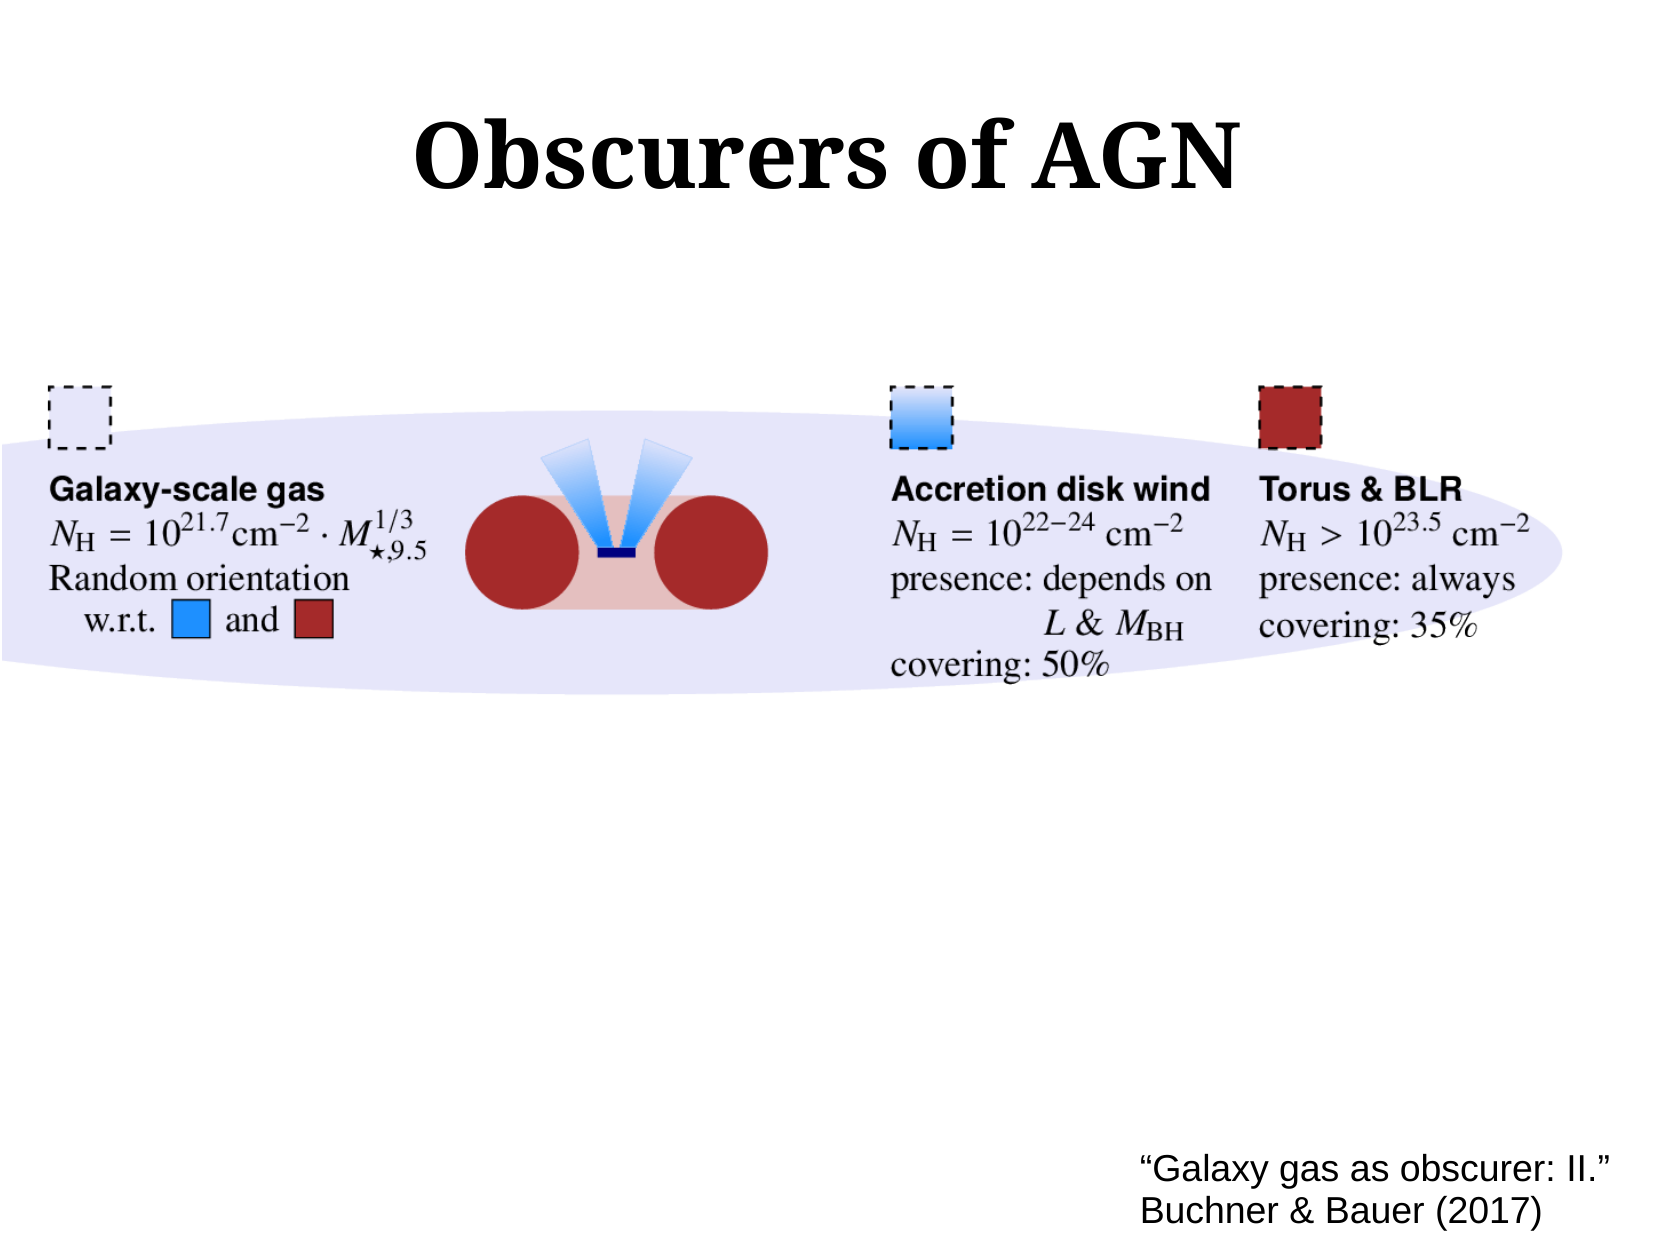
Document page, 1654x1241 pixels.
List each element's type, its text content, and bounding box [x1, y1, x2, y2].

title Obscurers of AGN [82, 49, 1571, 257]
text_box “Galaxy gas as obscurer: II.” Buchner & Bauer (2017) [1125, 1140, 1646, 1241]
picture [2, 344, 1654, 723]
